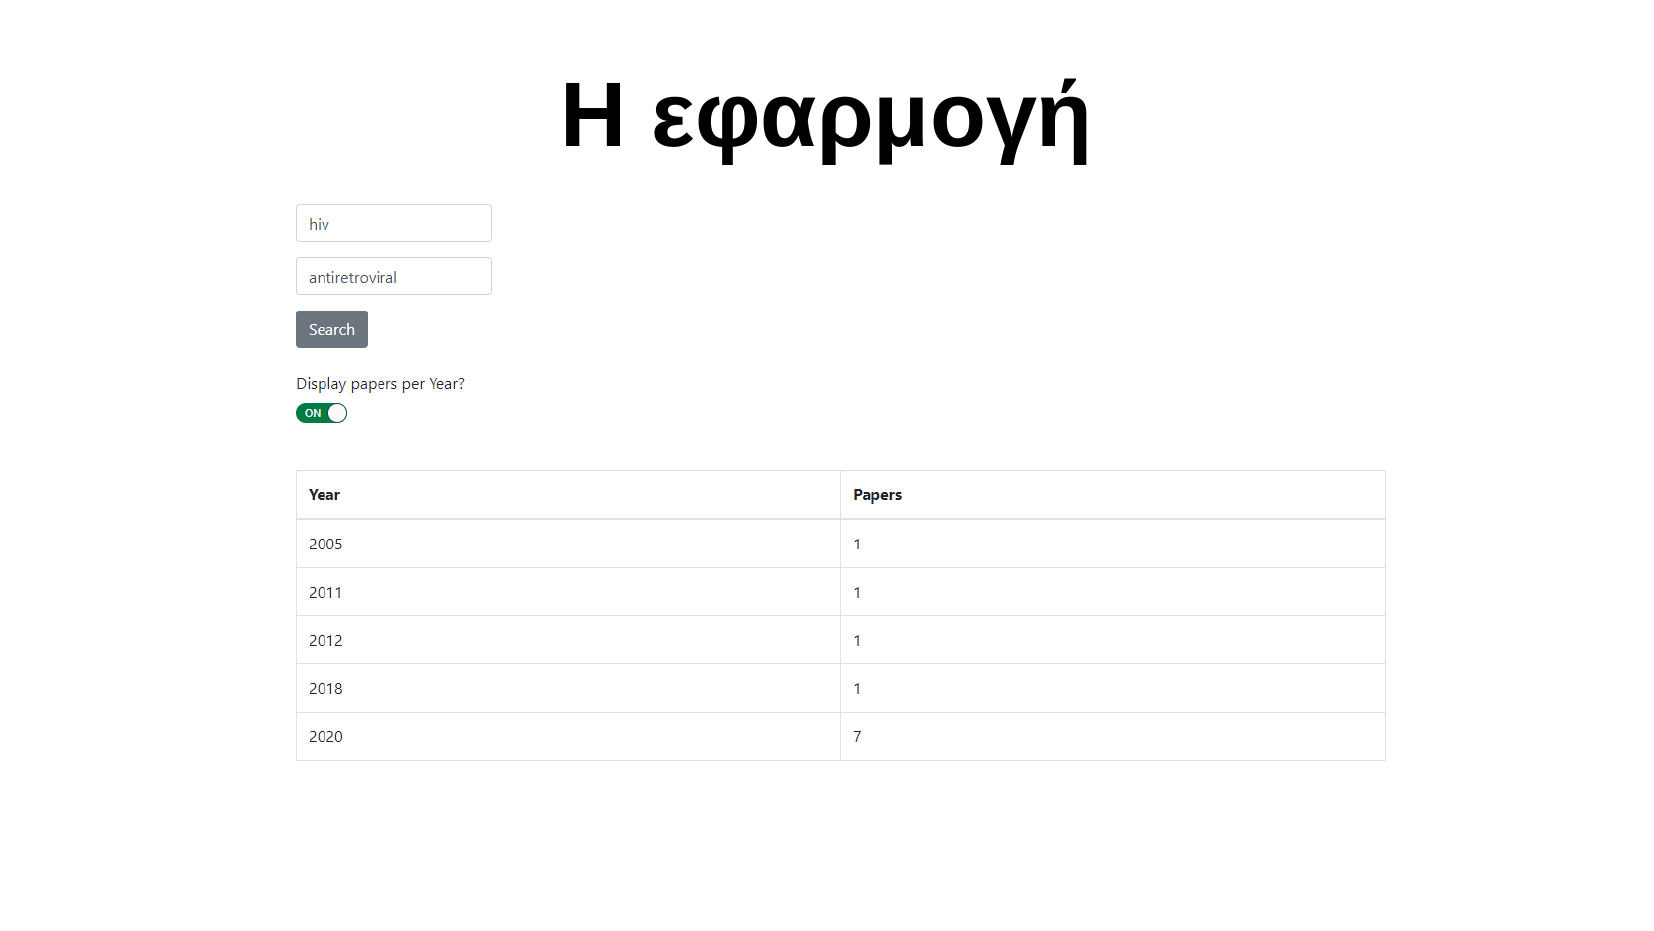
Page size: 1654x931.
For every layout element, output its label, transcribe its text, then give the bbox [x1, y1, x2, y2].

picture [270, 195, 1419, 781]
title Η εφαρμογή [82, 37, 1571, 193]
